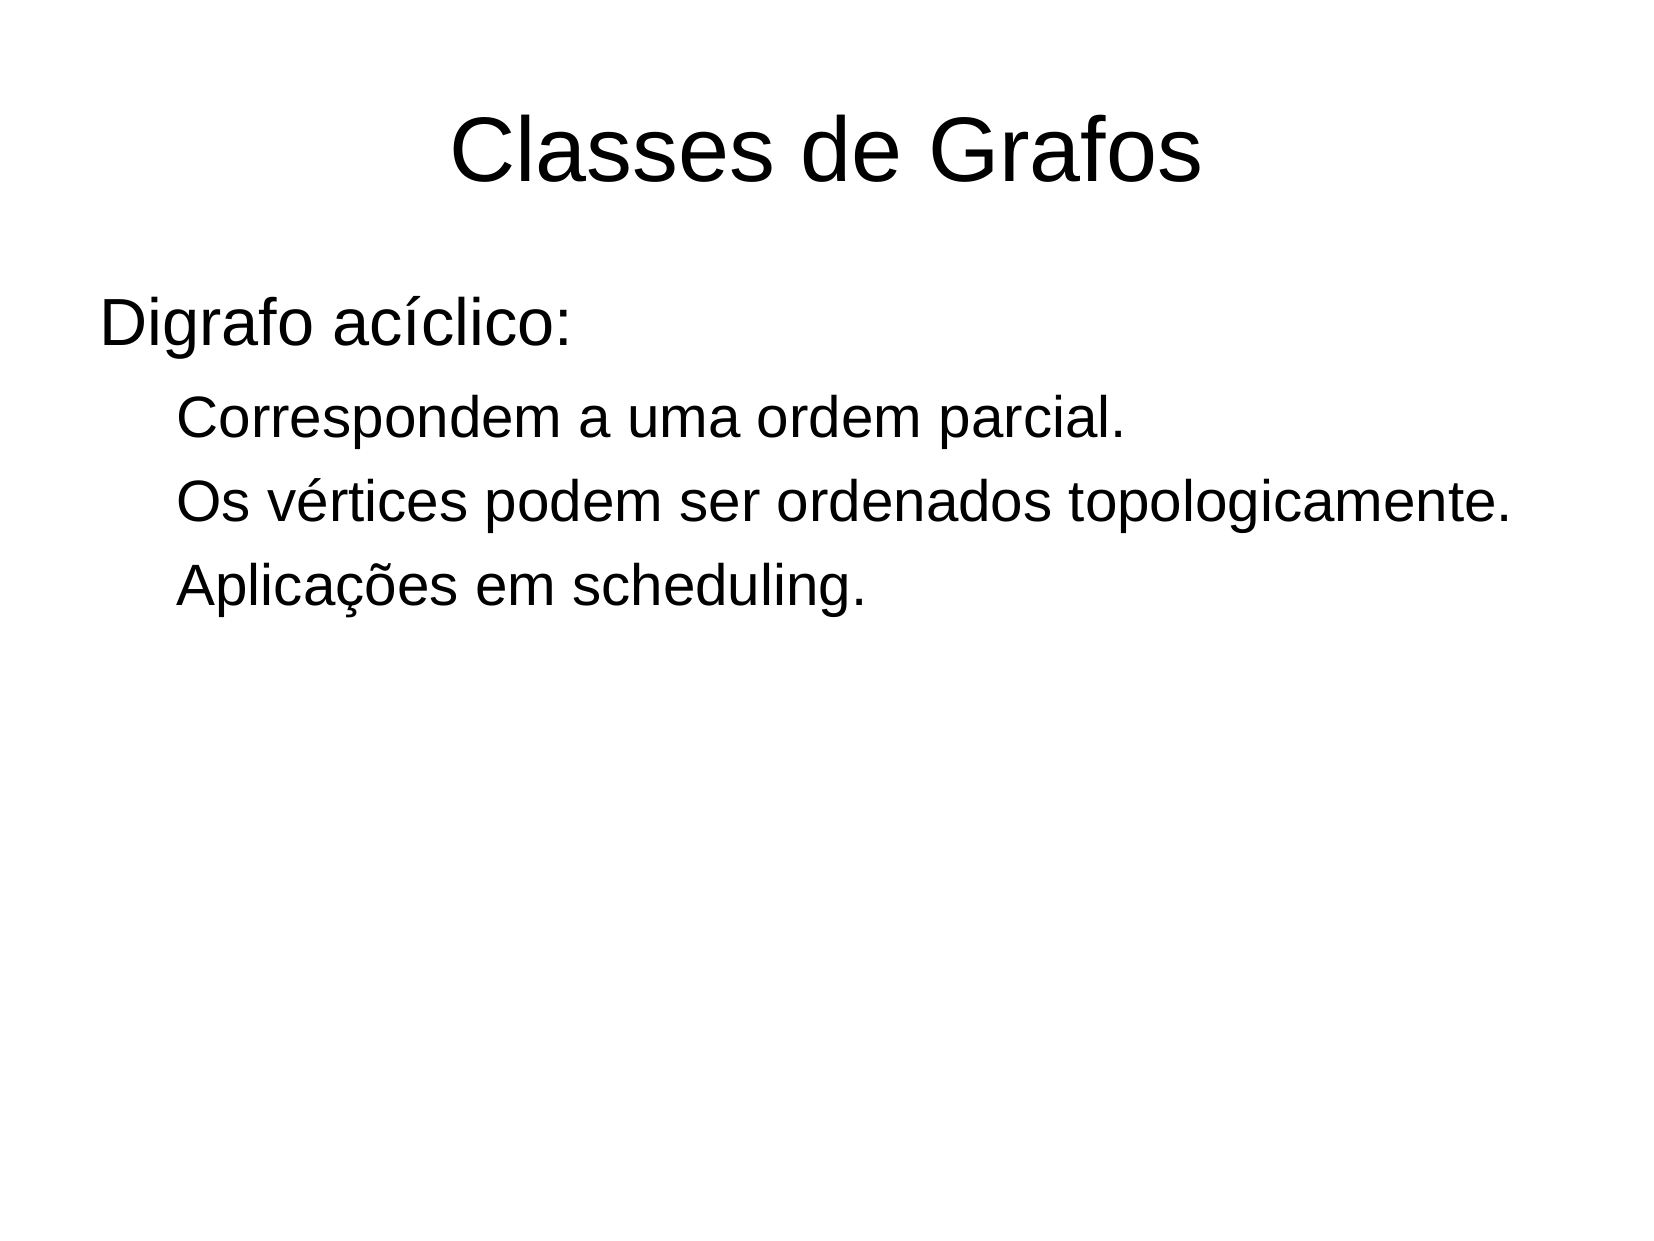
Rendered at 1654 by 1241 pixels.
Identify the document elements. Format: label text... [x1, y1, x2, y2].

list Digrafo acíclico: Correspondem a uma ordem parcial. Os vértices podem ser ordenados topologicamente. Aplicações em scheduling. [82, 290, 1571, 1094]
title Classes de Grafos [82, 56, 1571, 250]
